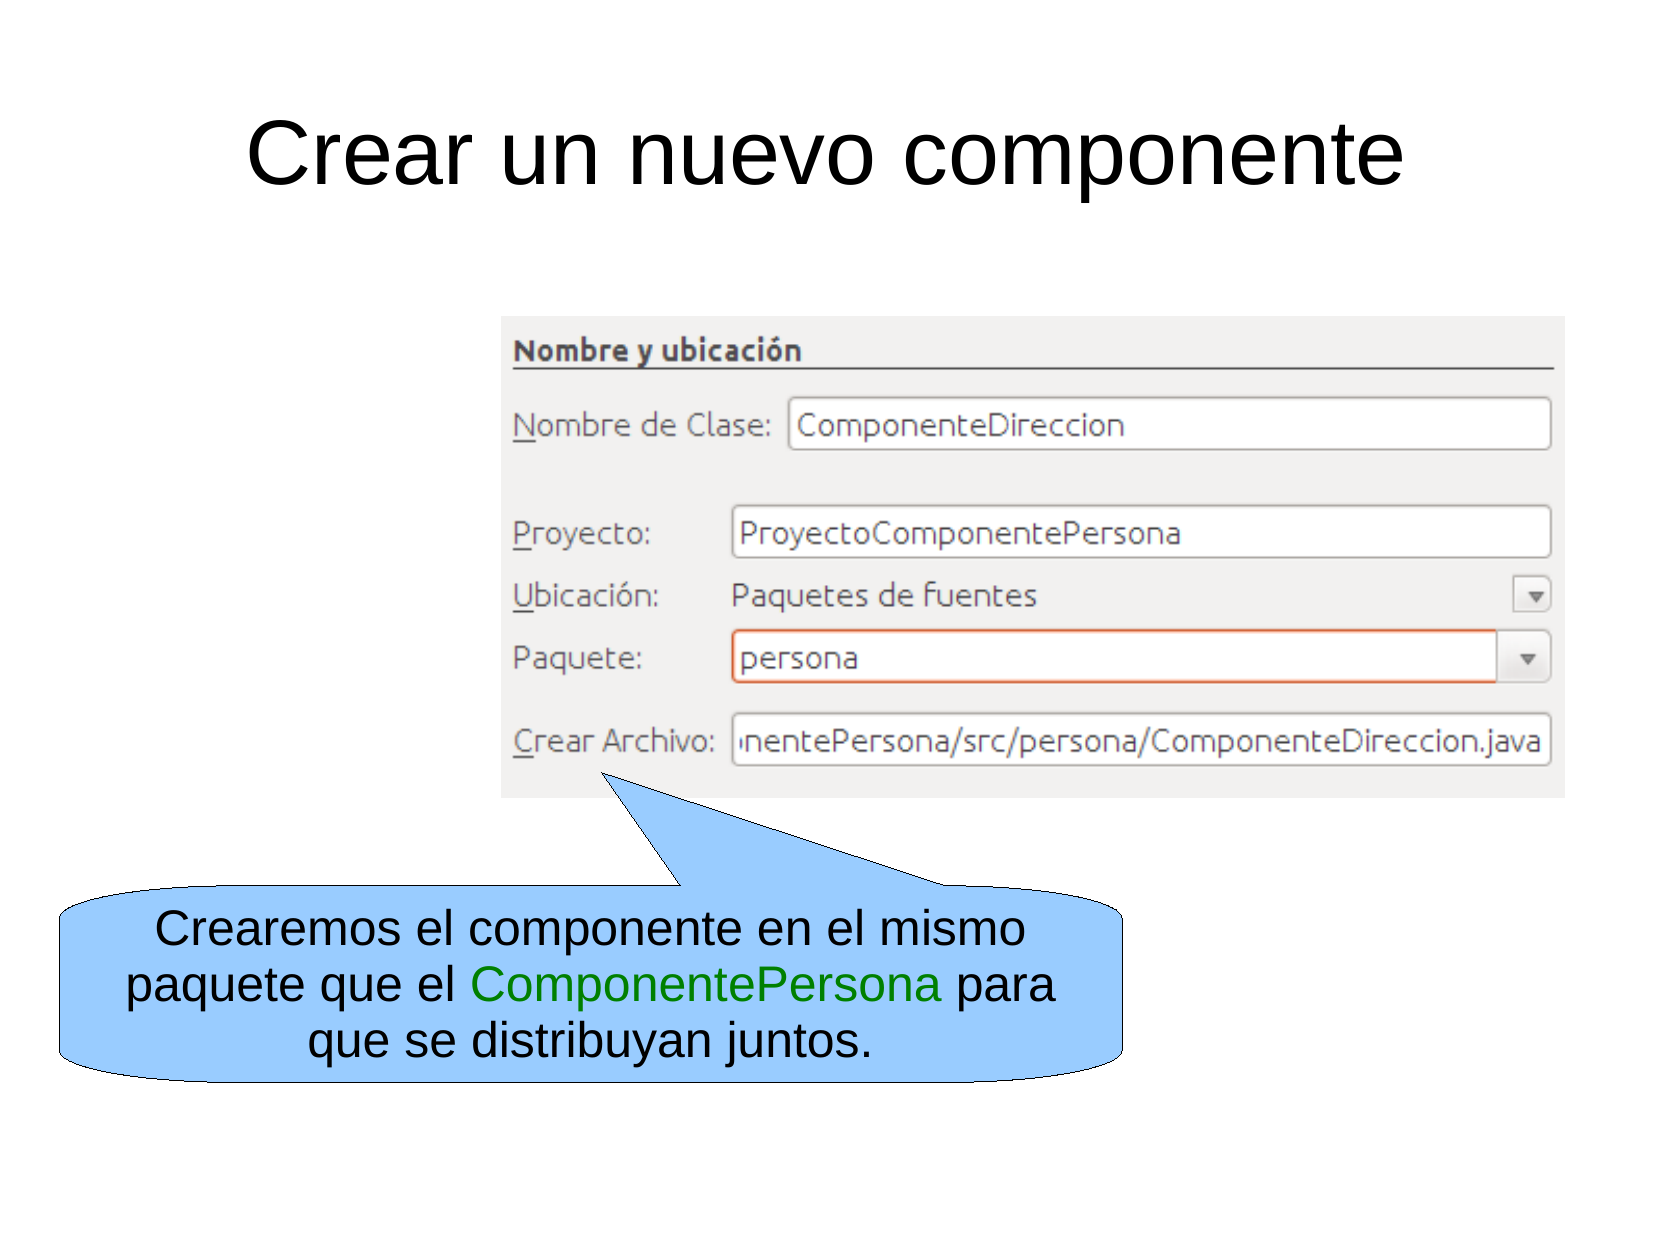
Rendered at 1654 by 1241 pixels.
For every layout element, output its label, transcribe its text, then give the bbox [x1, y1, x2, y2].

title Crear un nuevo componente [82, 56, 1571, 250]
text_box Crearemos el componente en el mismo paquete que el ComponentePersona para que se distribuyan juntos. [59, 772, 1123, 1083]
picture [501, 316, 1565, 798]
